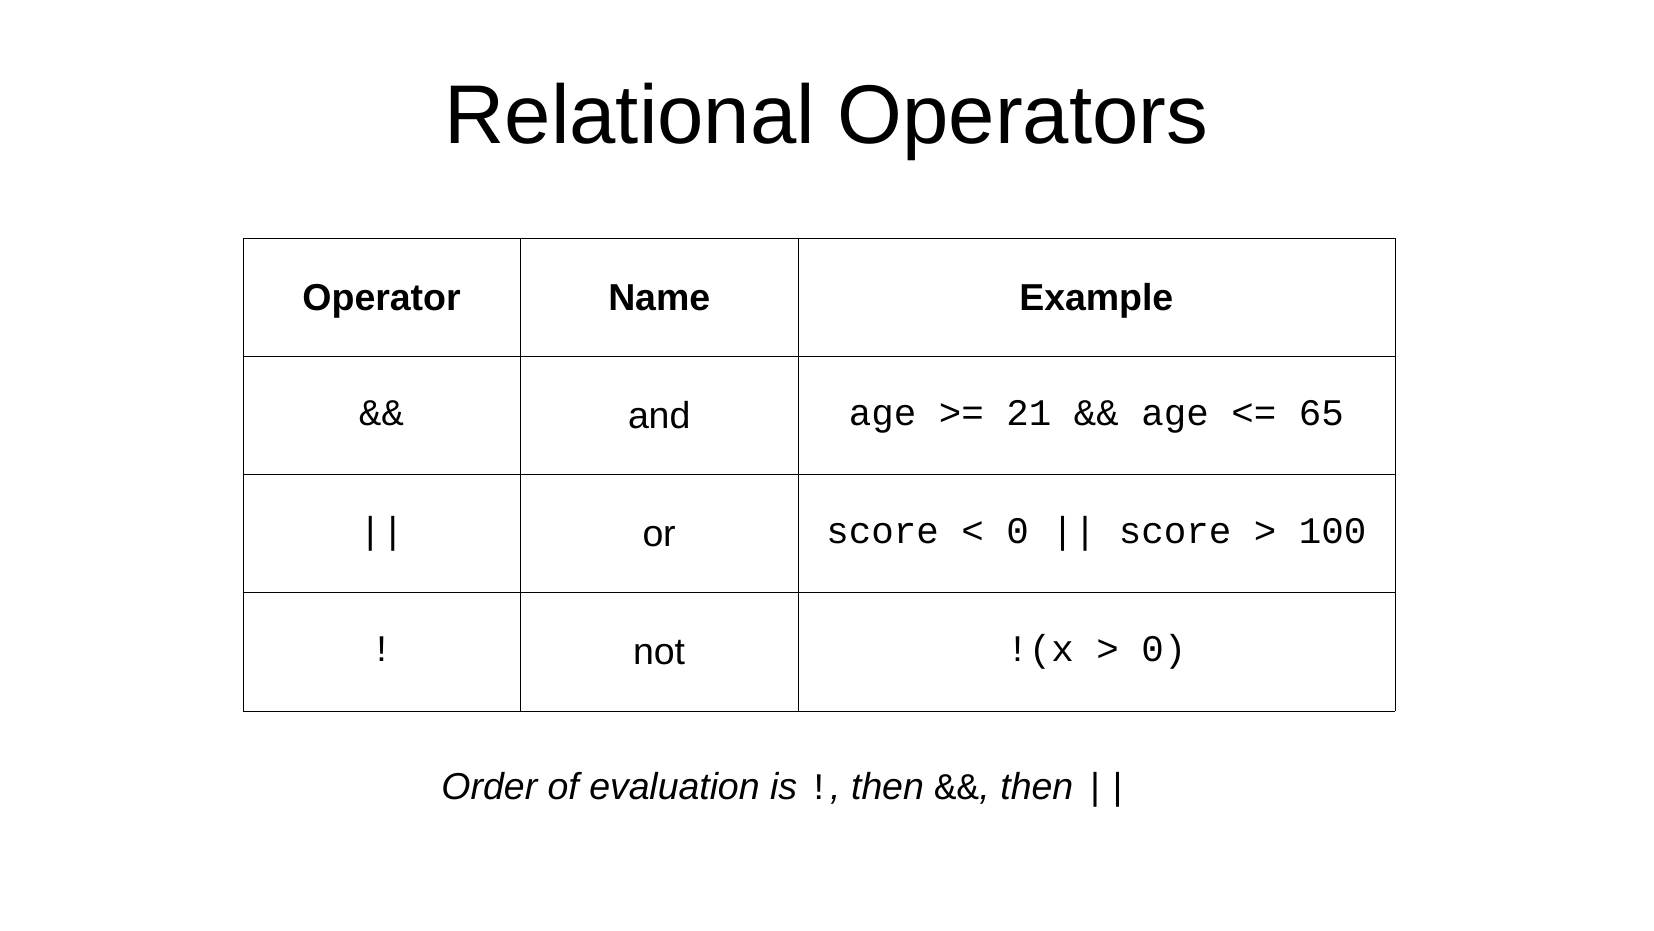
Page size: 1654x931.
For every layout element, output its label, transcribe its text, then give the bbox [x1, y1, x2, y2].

table_header Operator [244, 239, 520, 356]
table_cell and [521, 357, 798, 474]
title Relational Operators [82, 37, 1571, 193]
table_cell || [244, 475, 520, 592]
table_cell age >= 21 && age <= 65 [799, 357, 1395, 474]
table_cell score < 0 || score > 100 [799, 475, 1395, 592]
table_header Name [521, 239, 798, 356]
table_cell ! [244, 593, 520, 711]
table_cell !(x > 0) [799, 593, 1395, 711]
table_header Example [799, 239, 1395, 356]
table_cell not [521, 593, 798, 711]
table_cell or [521, 475, 798, 592]
text_box Order of evaluation is !, then &&, then || [426, 758, 1144, 819]
table_cell && [244, 357, 520, 474]
